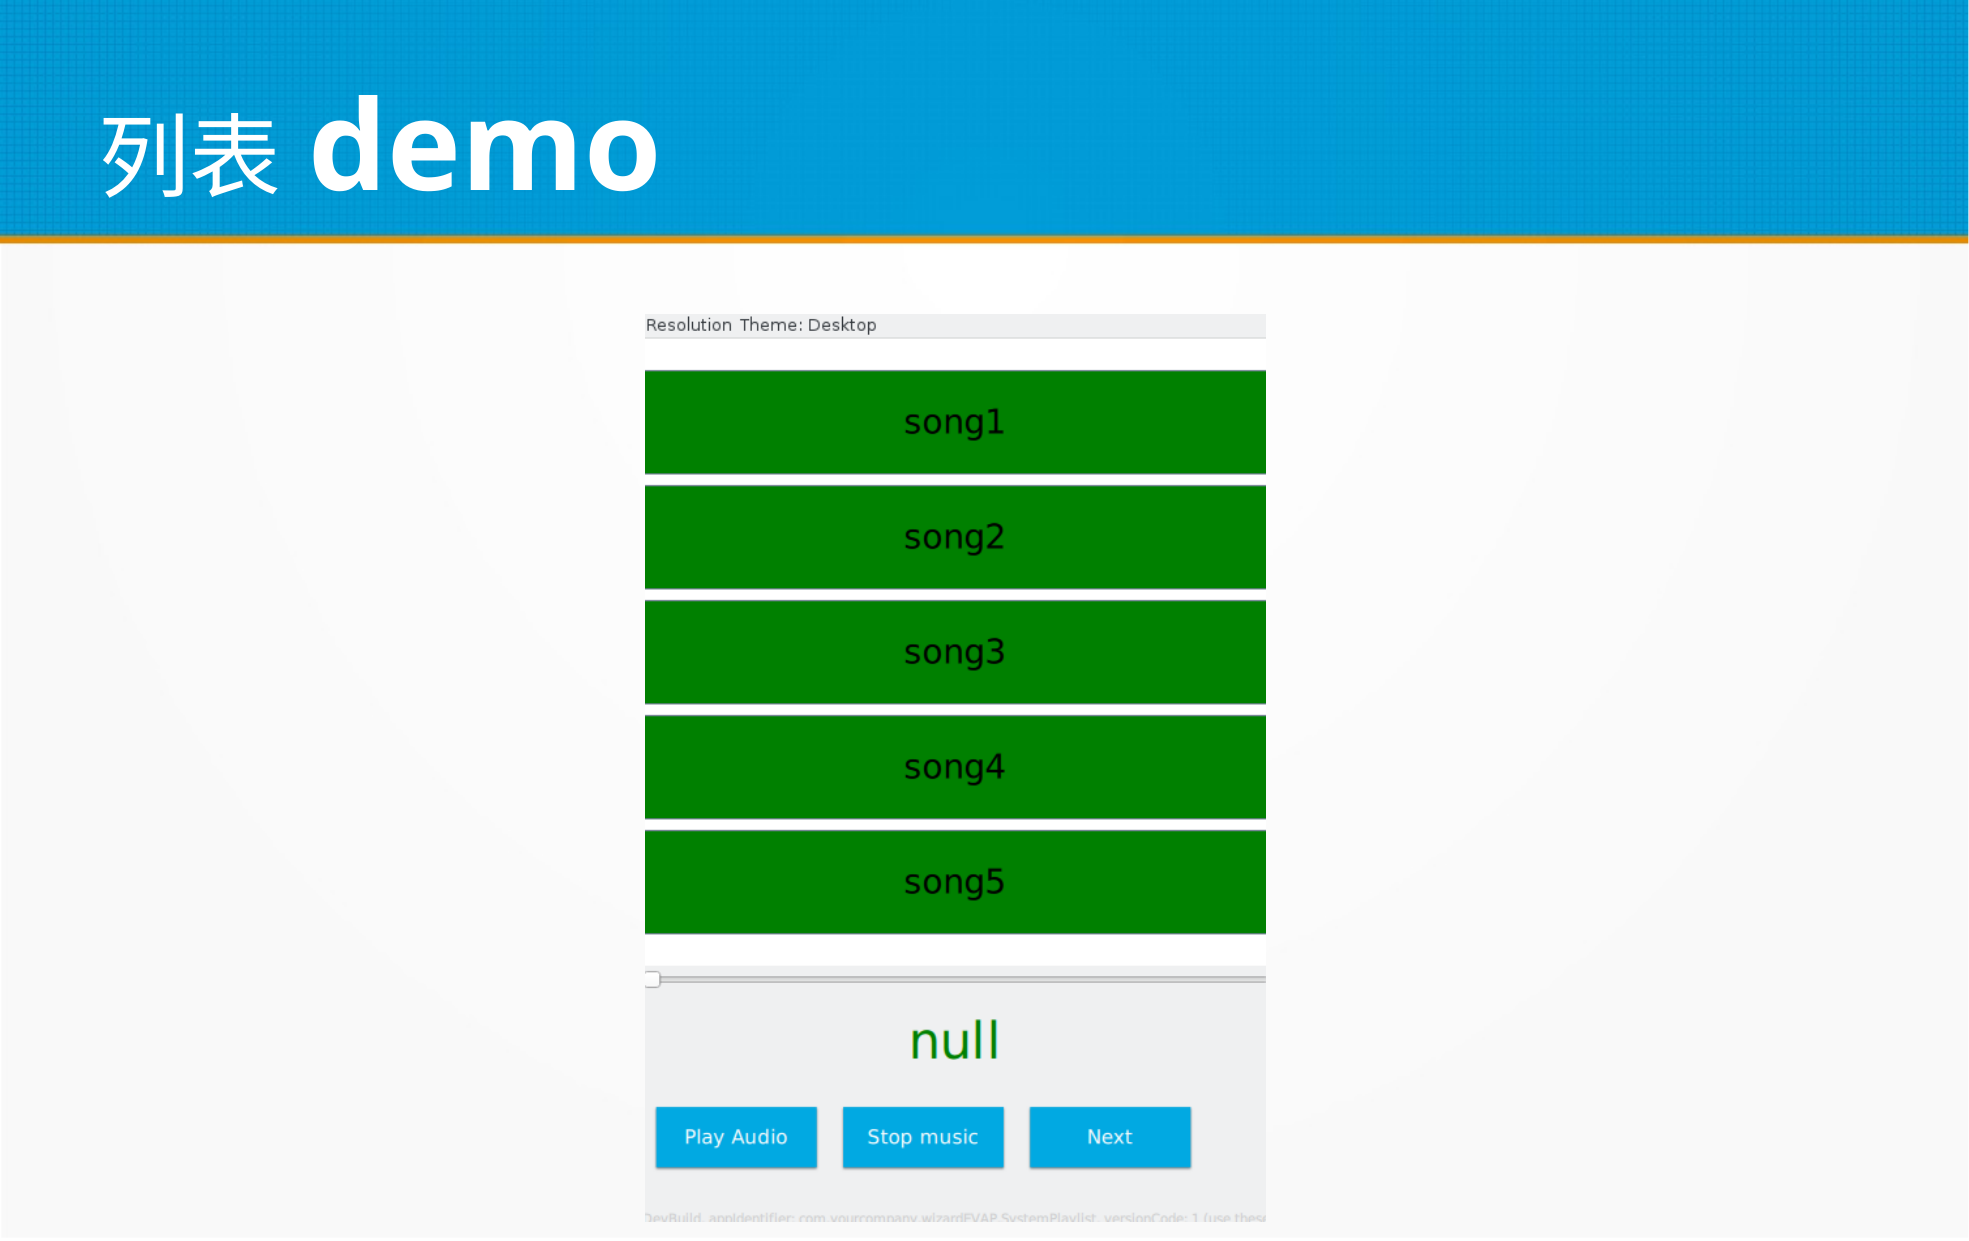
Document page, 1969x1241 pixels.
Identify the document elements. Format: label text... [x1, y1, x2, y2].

picture [0, 233, 1969, 1241]
title 列表demo [98, 19, 1870, 227]
